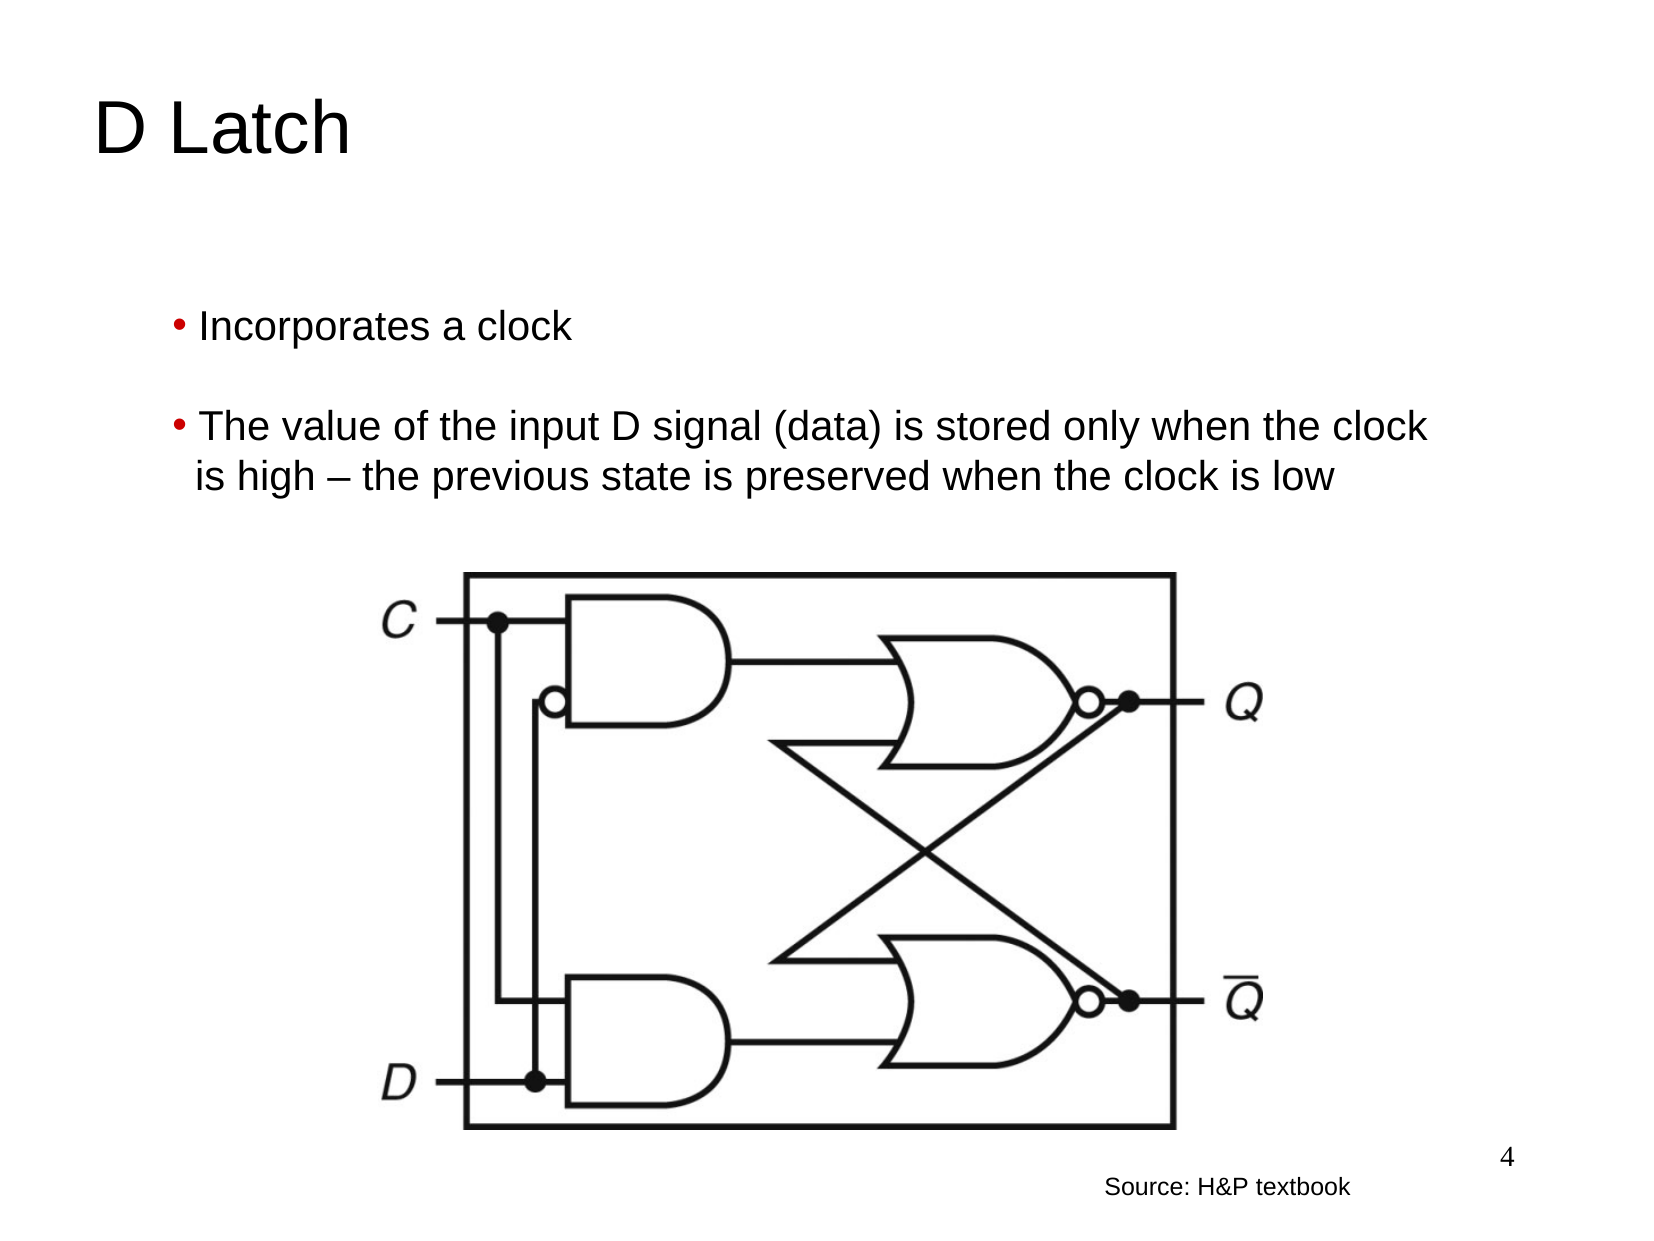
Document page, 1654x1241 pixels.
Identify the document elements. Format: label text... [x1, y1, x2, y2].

text_box <number> [1185, 1129, 1530, 1213]
text_box Source: H&P textbook [1089, 1162, 1367, 1209]
picture [377, 572, 1263, 1130]
text_box D Latch [78, 71, 367, 177]
text_box Incorporates a clock The value of the input D signal (data) is stored only when the clock is high – the previous state is preserved when the clock is low [157, 291, 1444, 507]
